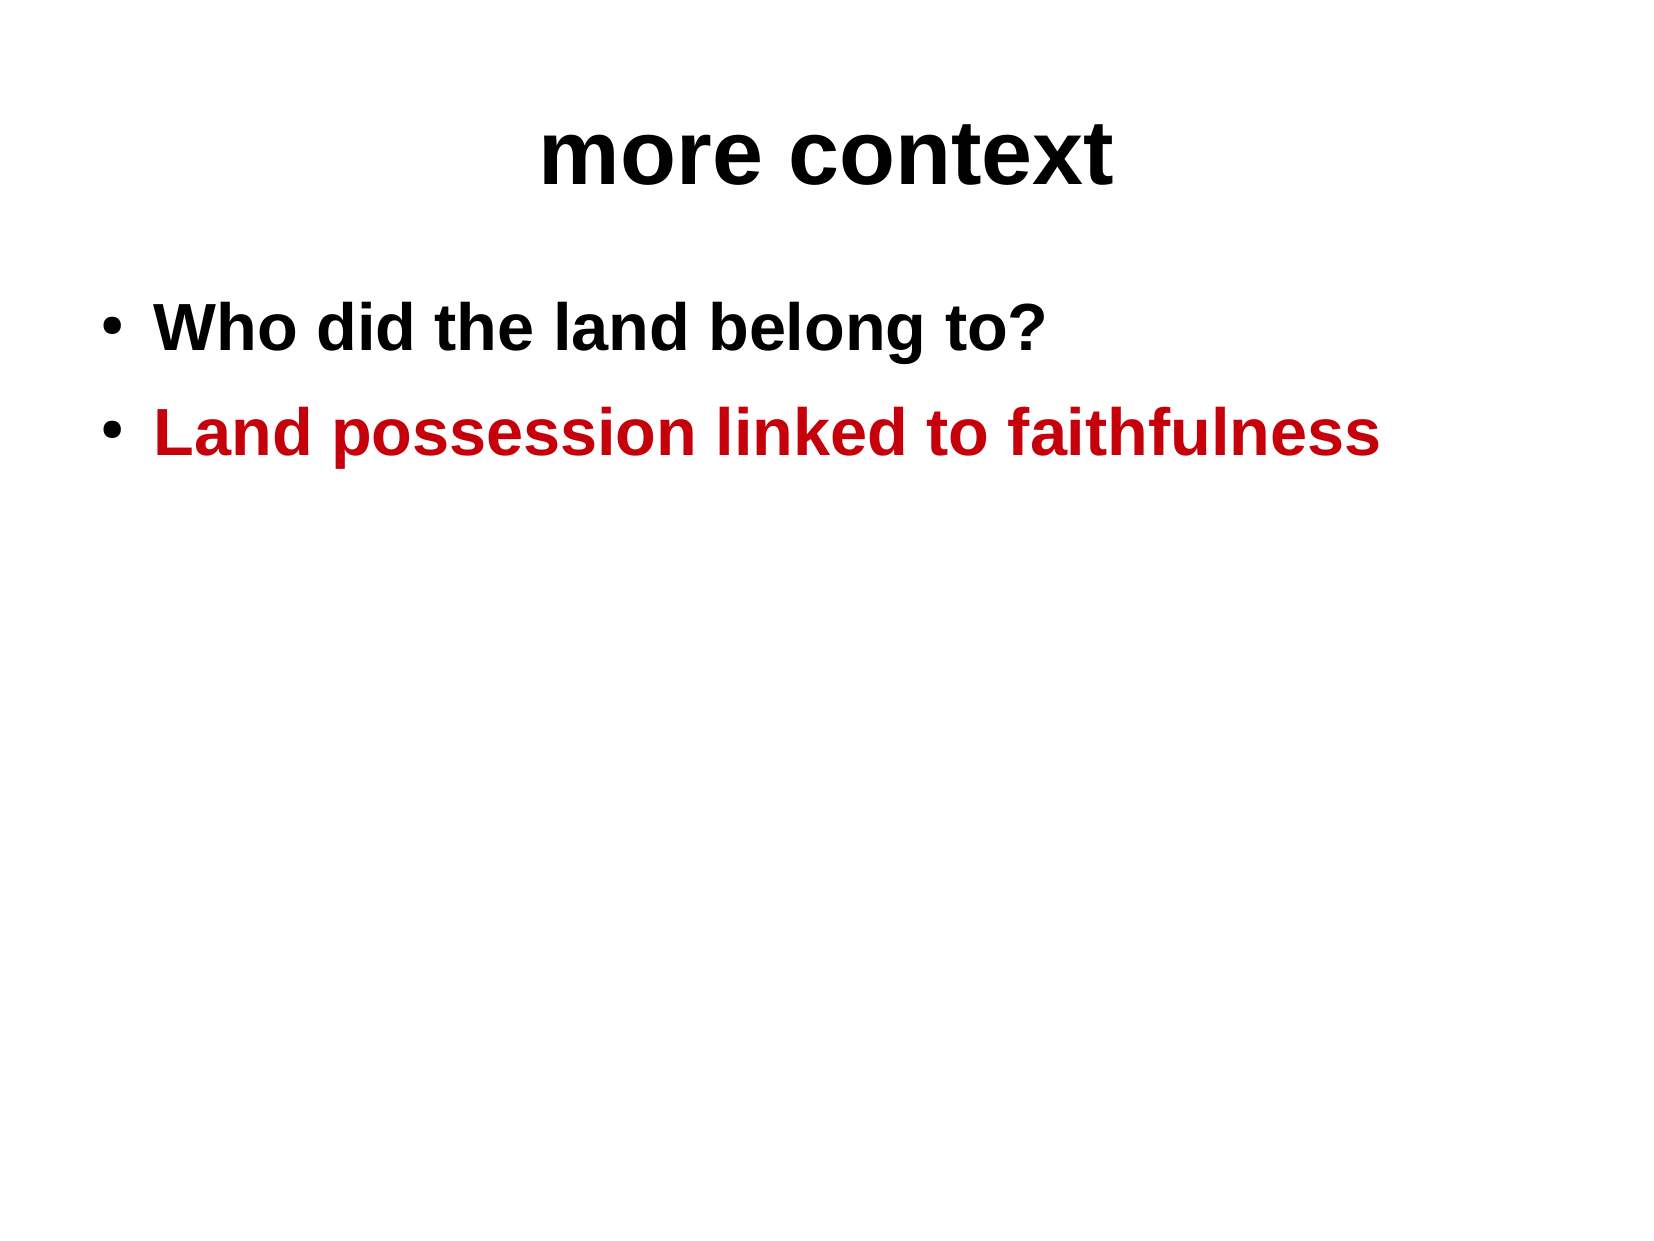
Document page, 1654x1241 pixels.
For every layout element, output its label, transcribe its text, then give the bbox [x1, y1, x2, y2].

title more context [82, 49, 1571, 257]
list Who did the land belong to? Land possession linked to faithfulness [82, 290, 1571, 1109]
